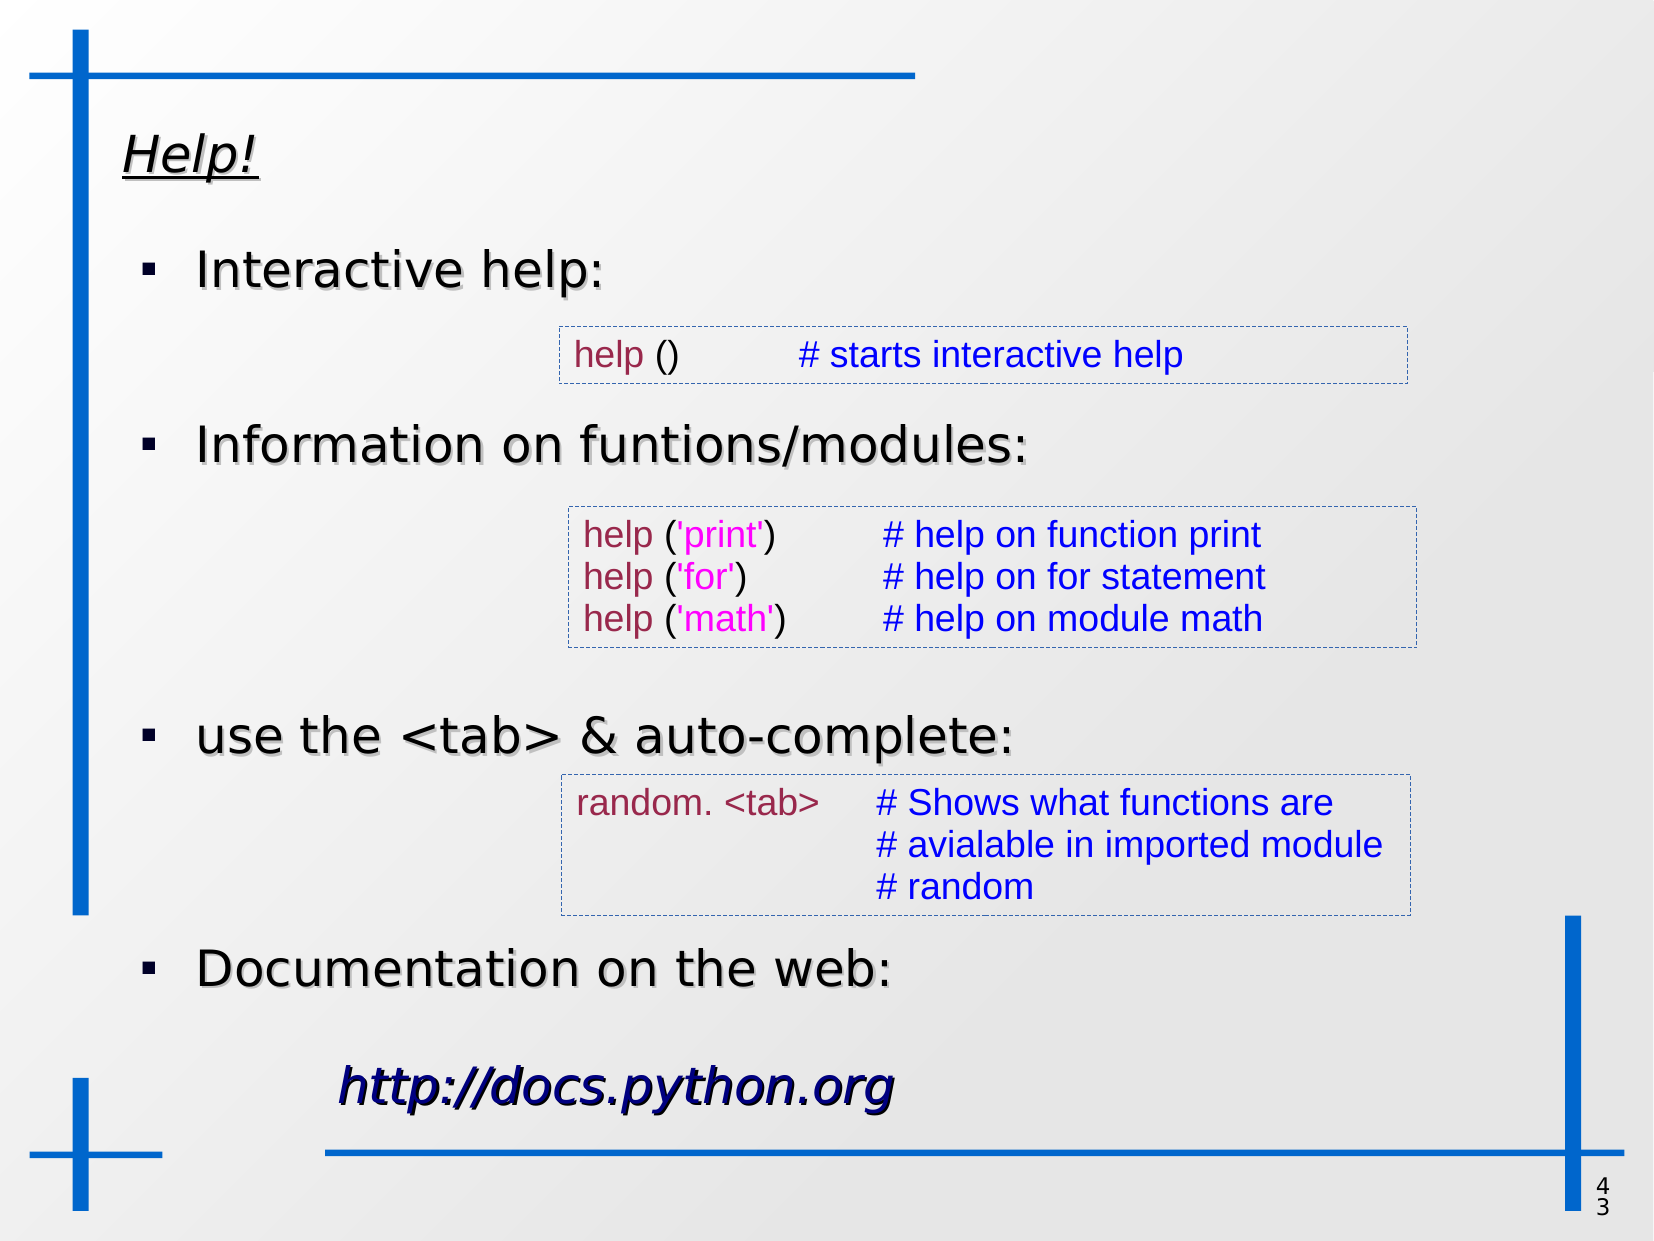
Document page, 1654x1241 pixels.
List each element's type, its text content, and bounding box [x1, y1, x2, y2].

list Interactive help: Information on funtions/modules: use the <tab> & auto-complete: Documentation on the web: http://docs.python.org [124, 241, 1526, 1232]
text_box help ('print') # help on function print help ('for') # help on for statement help ('math') # help on module math [568, 506, 1417, 648]
text_box help () # starts interactive help [559, 326, 1408, 384]
title Help! [122, 91, 1524, 219]
text_box random. <tab> # Shows what functions are # avialable in imported module # random [561, 774, 1411, 916]
